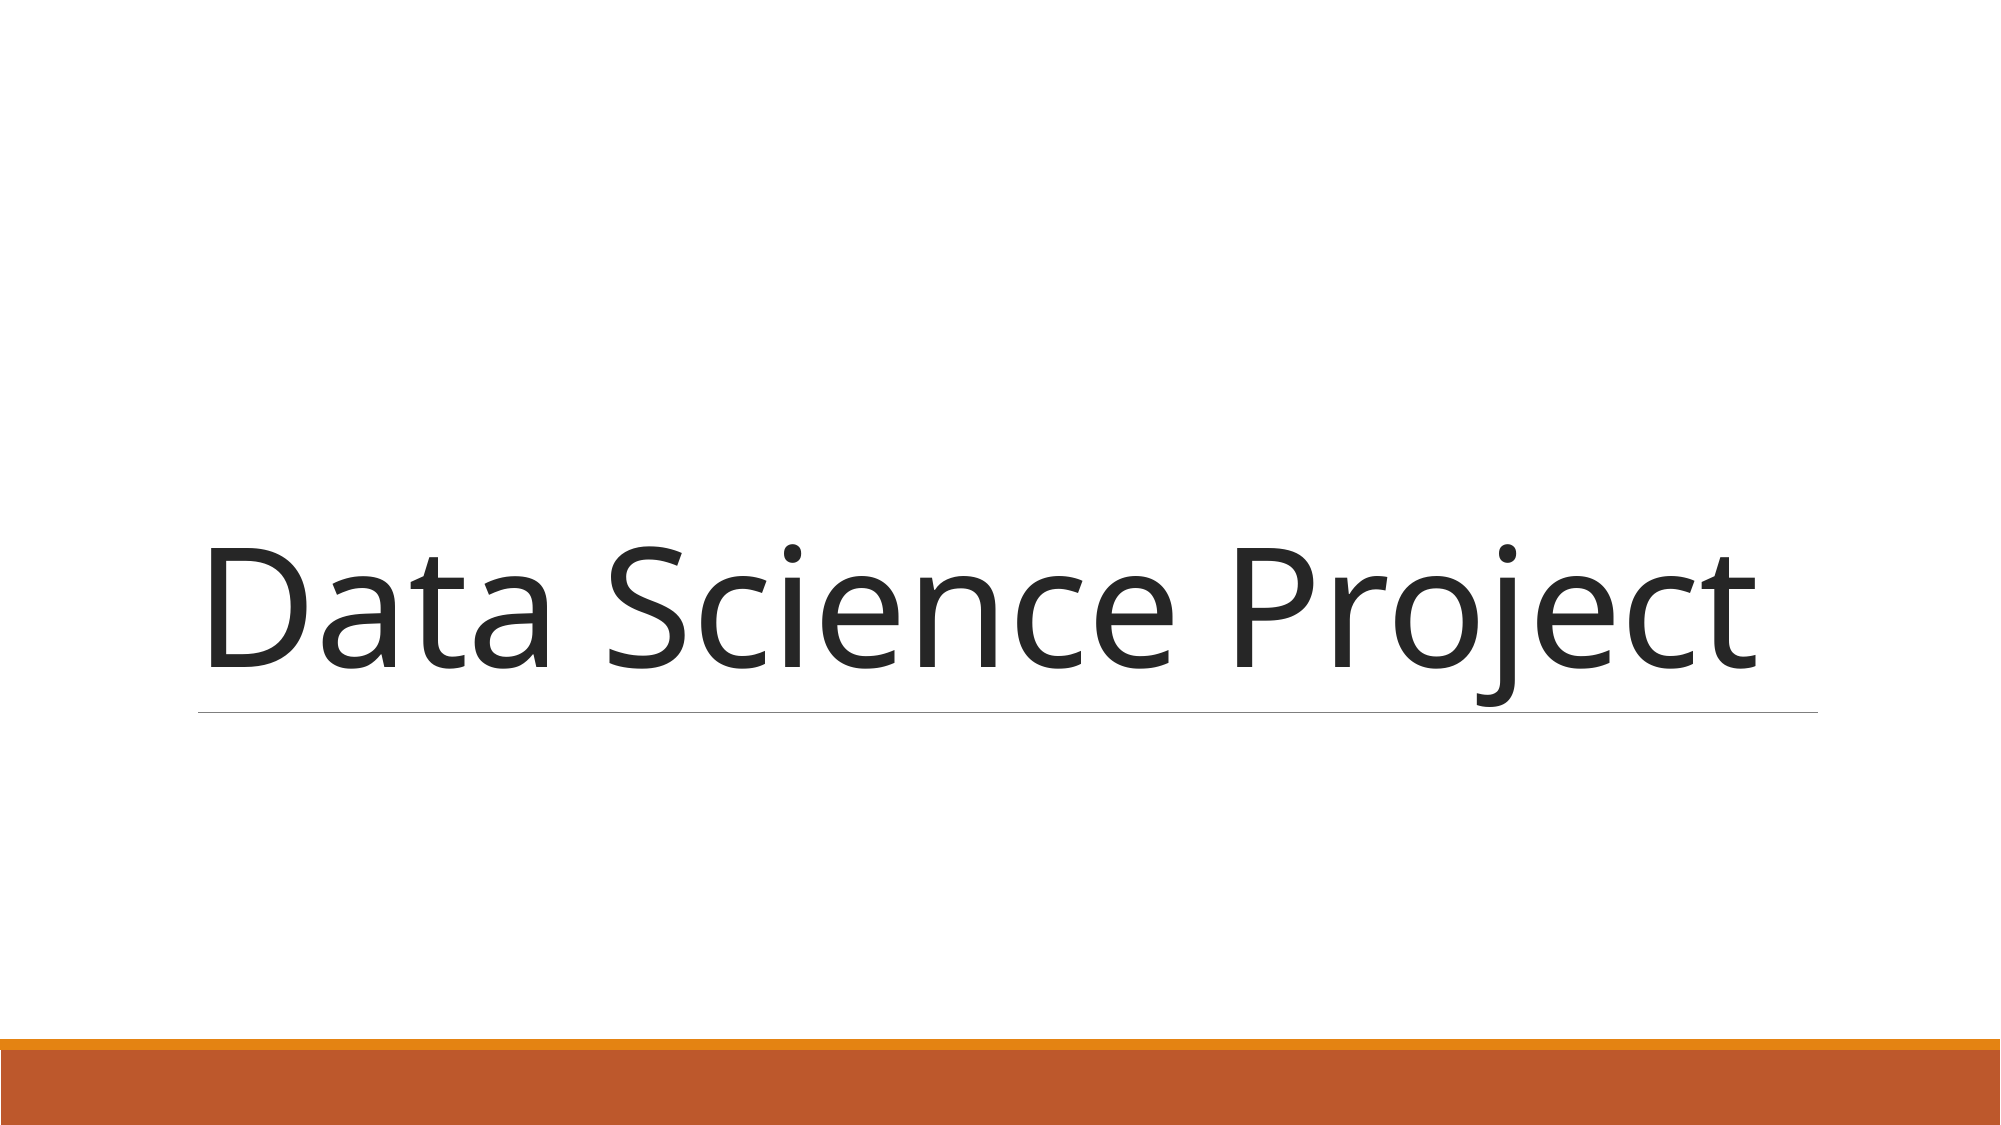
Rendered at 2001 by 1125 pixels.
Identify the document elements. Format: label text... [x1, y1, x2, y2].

title Data Science Project [180, 124, 1831, 710]
